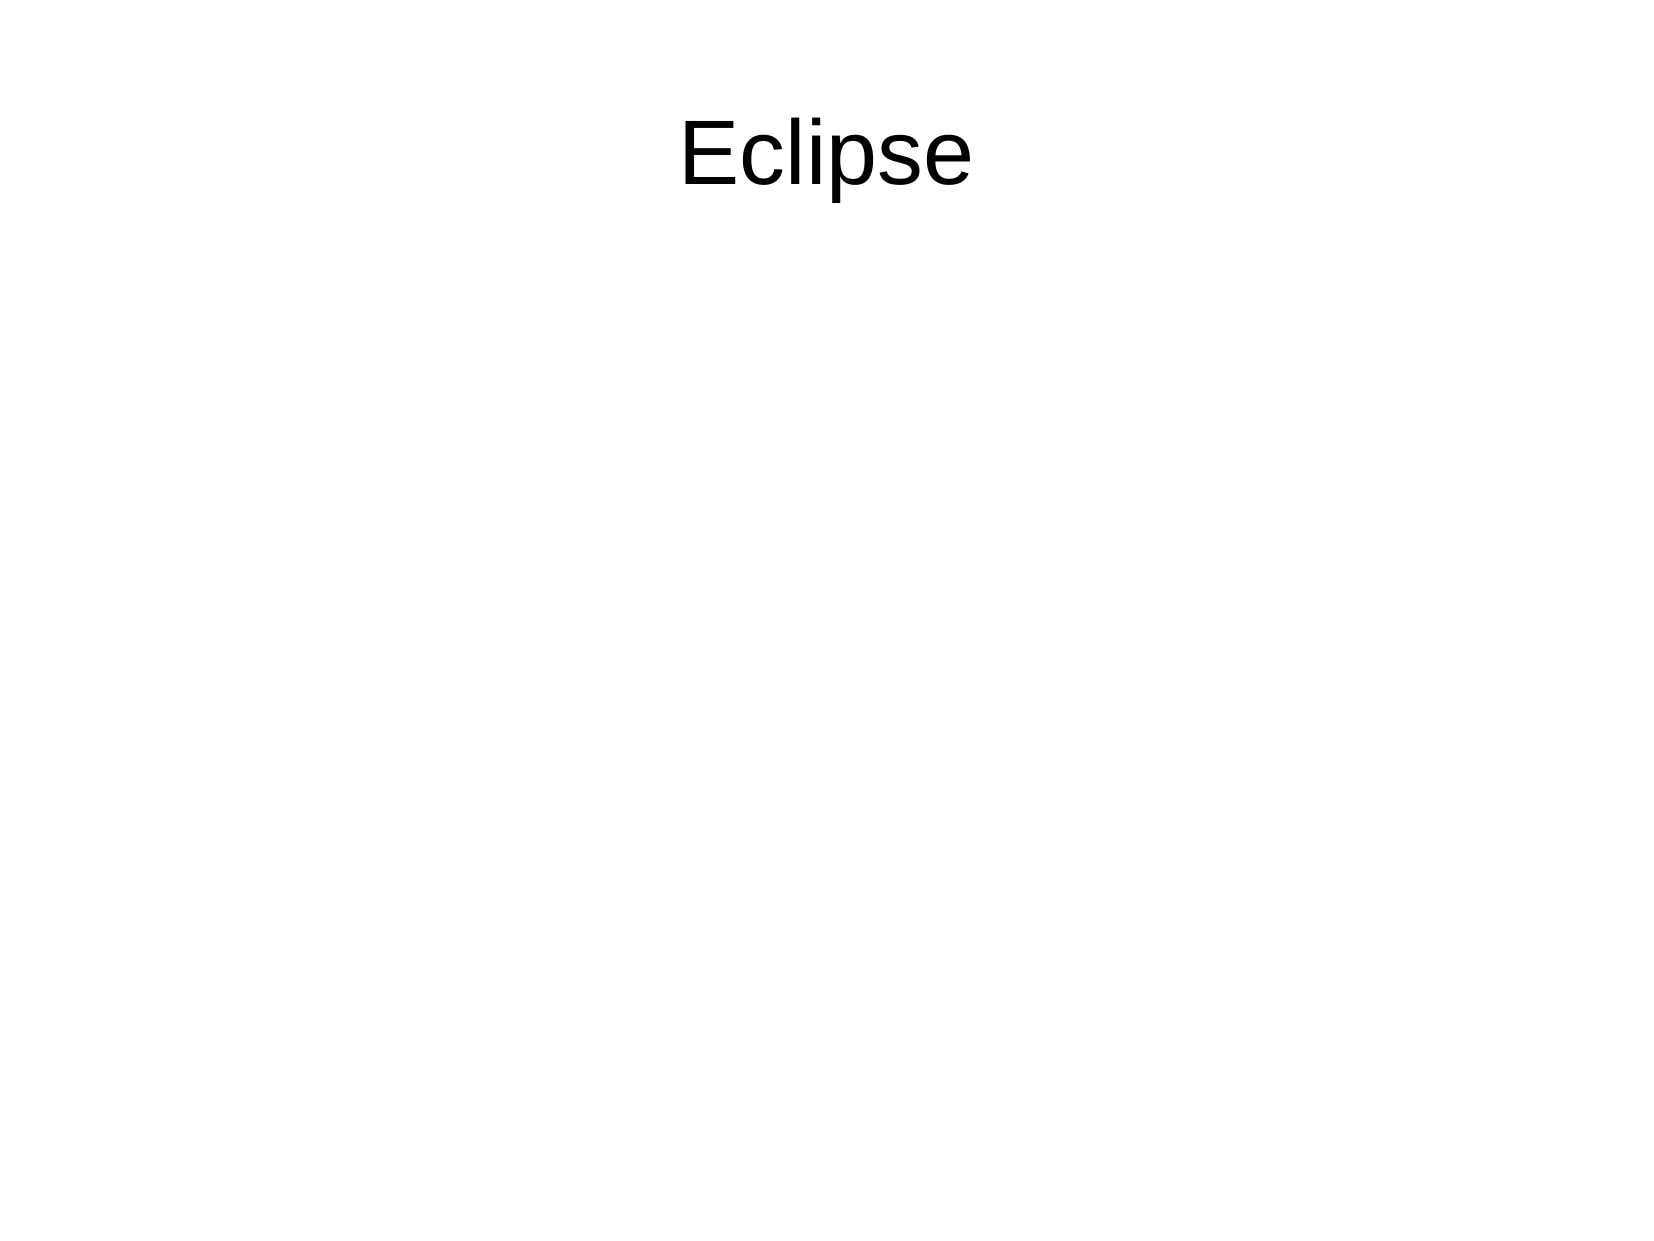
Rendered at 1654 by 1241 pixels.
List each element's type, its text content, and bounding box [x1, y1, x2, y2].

title Eclipse [82, 49, 1571, 257]
